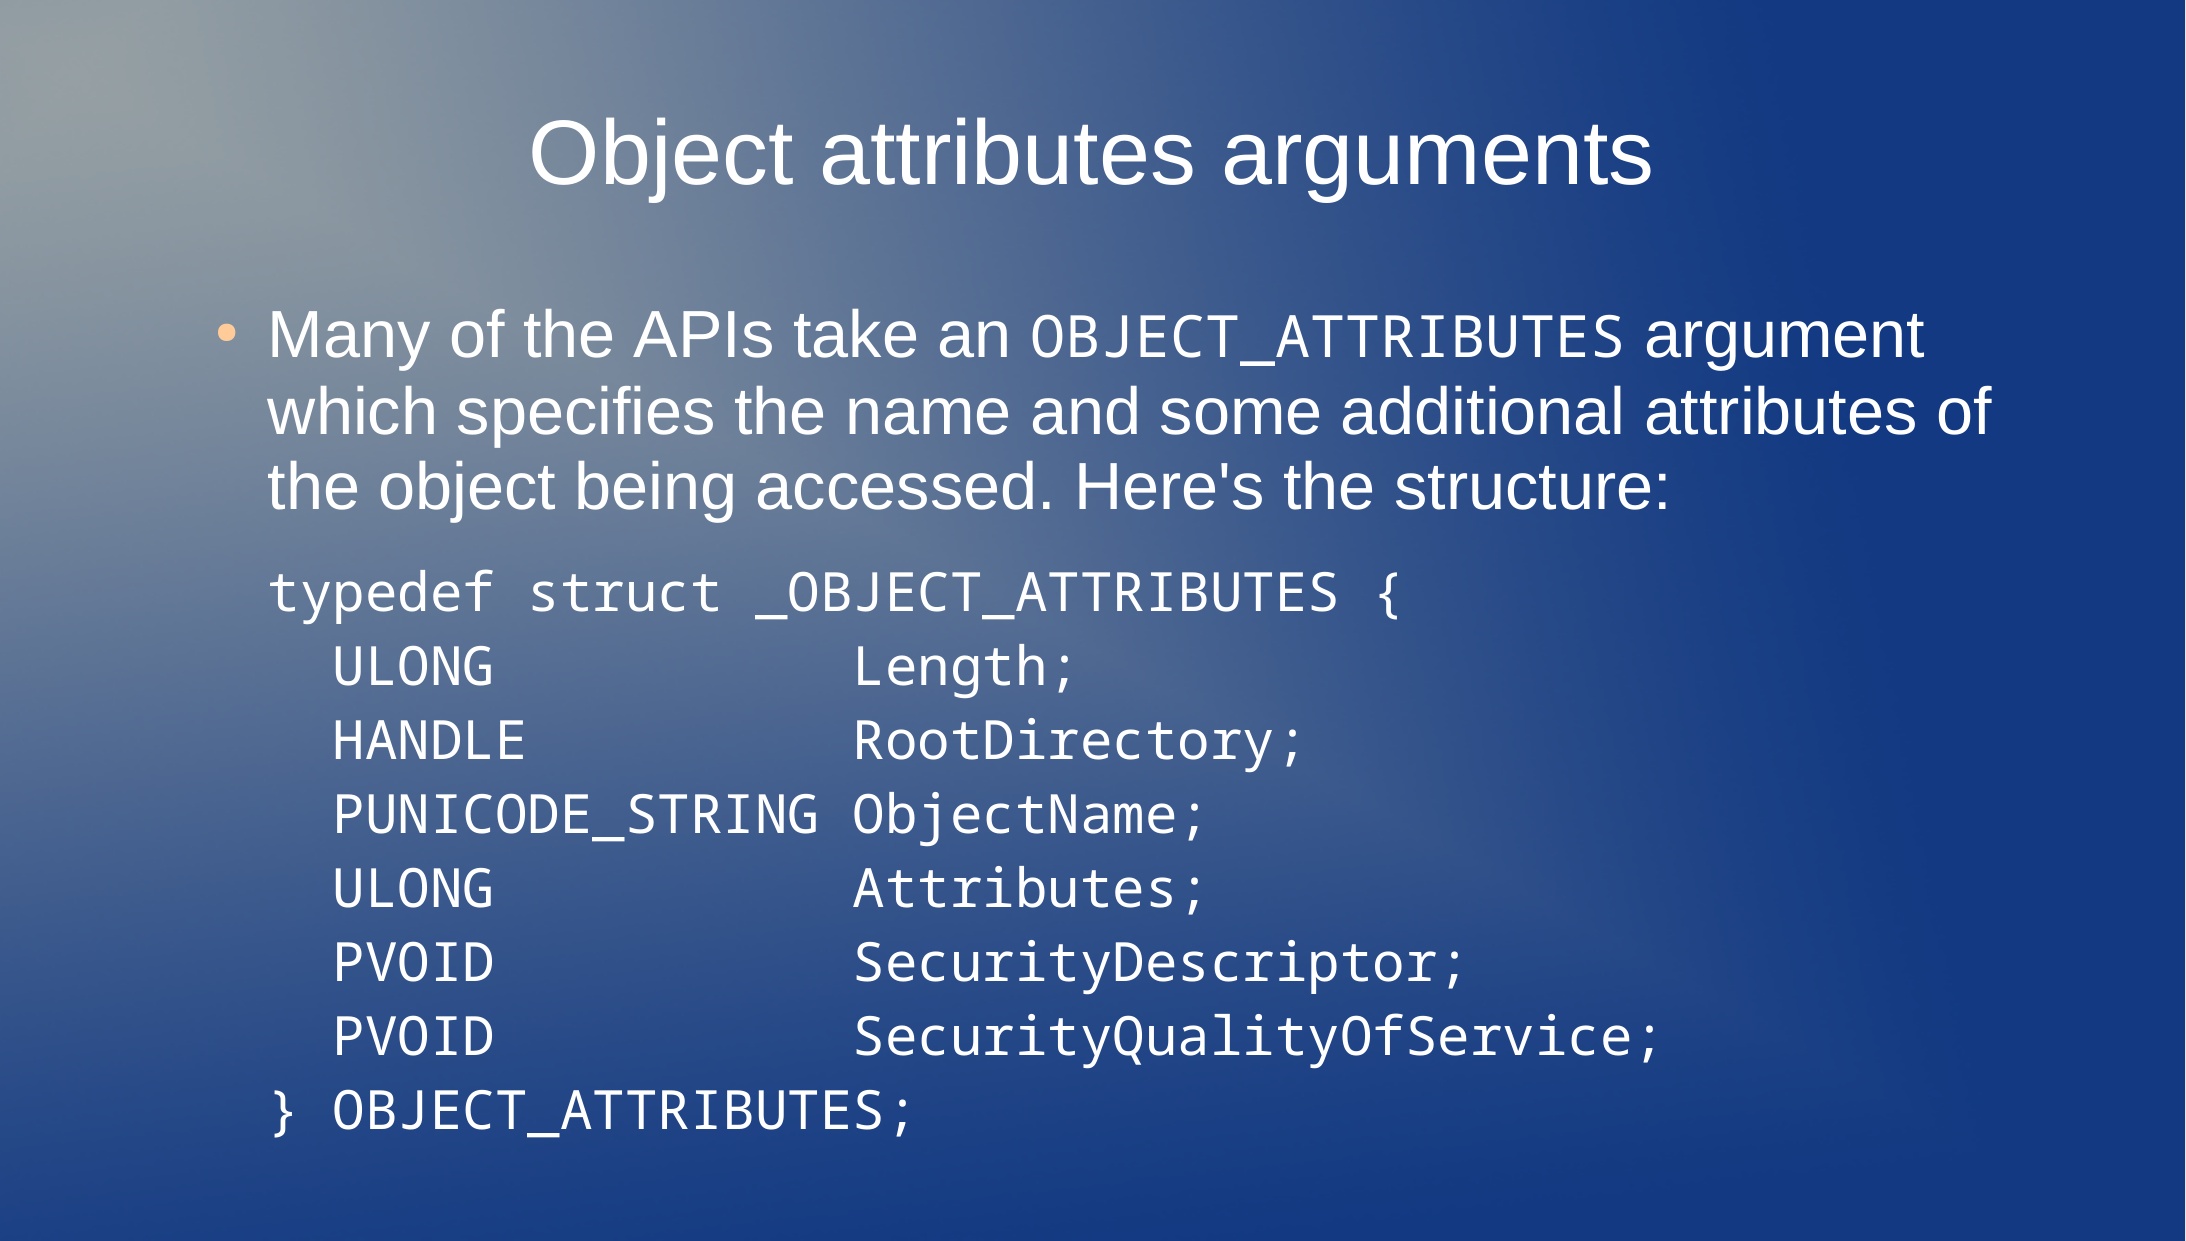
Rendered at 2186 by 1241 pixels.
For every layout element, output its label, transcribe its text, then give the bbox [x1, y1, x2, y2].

list Many of the APIs take an OBJECT_ATTRIBUTES argument which specifies the name and some additional attributes of the object being accessed. Here's the structure: typedef struct _OBJECT_ATTRIBUTES { ULONG Length; HANDLE RootDirectory; PUNICODE_STRING ObjectName; ULONG Attributes; PVOID SecurityDescriptor; PVOID SecurityQualityOfService; } OBJECT_ATTRIBUTES; [197, 295, 2022, 1204]
picture [0, 0, 2186, 1241]
title Object attributes arguments [109, 49, 2076, 257]
